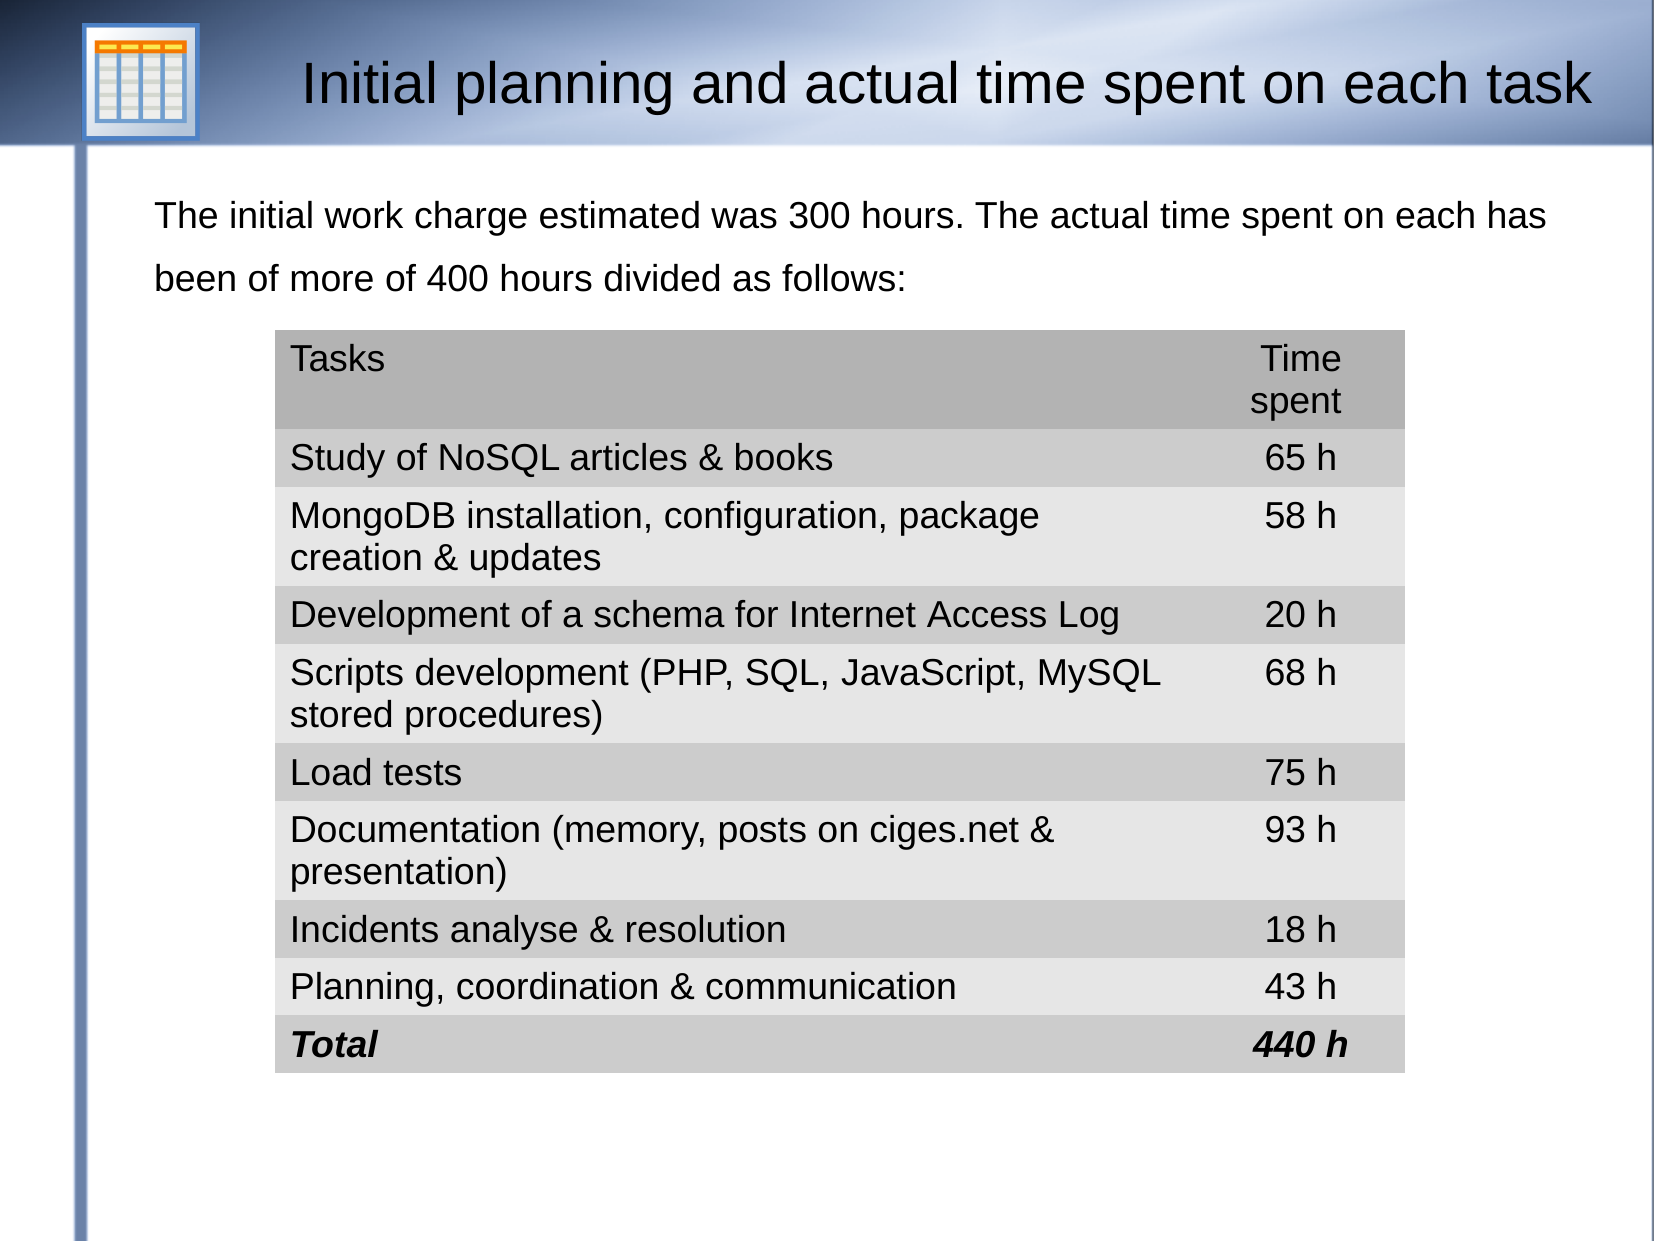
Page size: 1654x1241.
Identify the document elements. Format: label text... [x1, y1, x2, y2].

picture [0, 0, 1654, 1241]
table_cell 93 h [1197, 801, 1405, 900]
table_cell 58 h [1197, 487, 1405, 586]
title Initial planning and actual time spent on each task [206, 49, 1596, 118]
table_cell Documentation (memory, posts on ciges.net & presentation) [275, 801, 1197, 900]
table_cell Scripts development (PHP, SQL, JavaScript, MySQL stored procedures) [275, 644, 1197, 743]
table_cell Planning, coordination & communication [275, 958, 1197, 1015]
table_cell MongoDB installation, configuration, package creation & updates [275, 487, 1197, 586]
table_cell Total [275, 1015, 1197, 1073]
table_cell 68 h [1197, 644, 1405, 743]
list The initial work charge estimated was 300 hours. The actual time spent on each has been of more of 400 hours divided as follows: [154, 173, 1596, 1123]
table_cell 43 h [1197, 958, 1405, 1015]
table_cell 65 h [1197, 429, 1405, 487]
table_cell 20 h [1197, 586, 1405, 644]
table_cell Load tests [275, 743, 1197, 801]
table_header Tasks [275, 330, 1197, 429]
table_cell Incidents analyse & resolution [275, 900, 1197, 958]
table_cell Development of a schema for Internet Access Log [275, 586, 1197, 644]
table_cell 18 h [1197, 900, 1405, 958]
table_cell 75 h [1197, 743, 1405, 801]
table_header Time spent [1197, 330, 1405, 429]
table_cell 440 h [1197, 1015, 1405, 1073]
table_cell Study of NoSQL articles & books [275, 429, 1197, 487]
